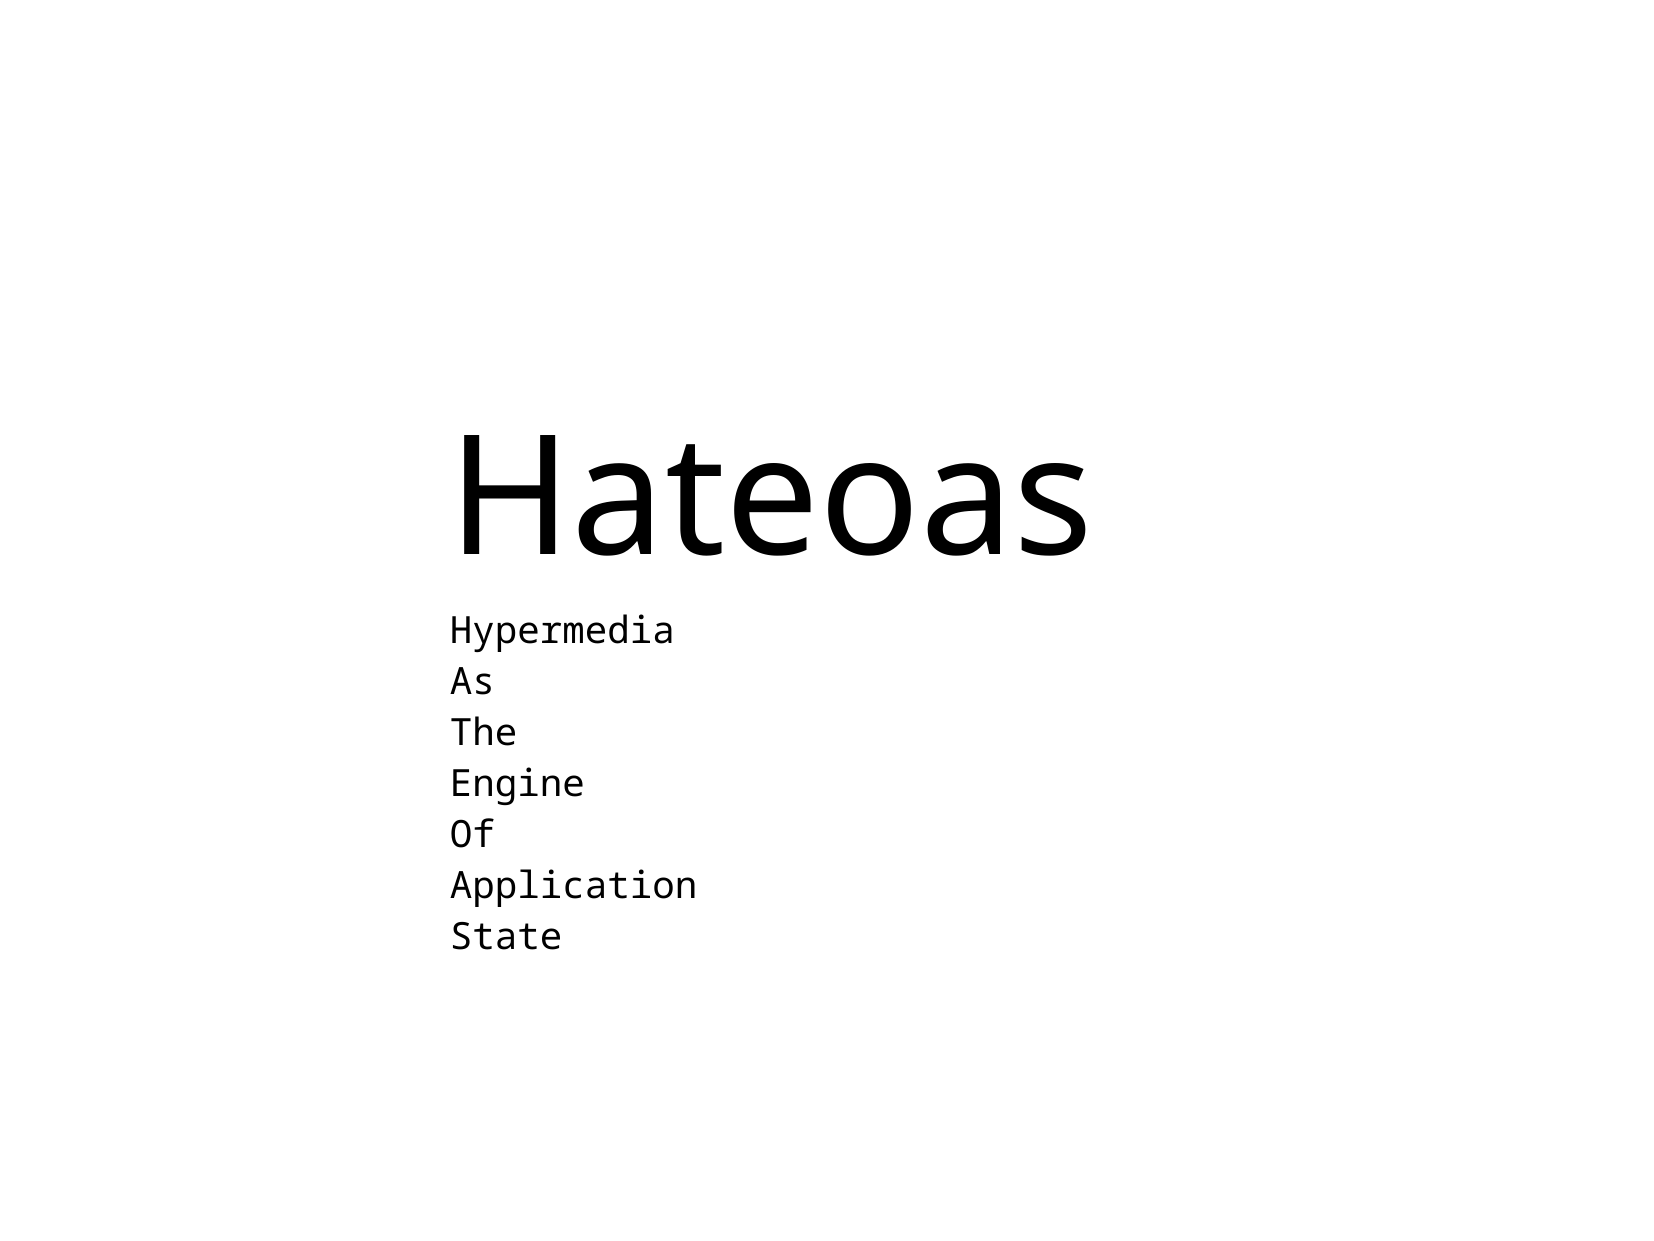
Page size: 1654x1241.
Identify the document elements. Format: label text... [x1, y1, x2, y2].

text_box Hateoas [433, 368, 1227, 551]
text_box Hypermedia As The Engine Of Application State [434, 596, 713, 916]
